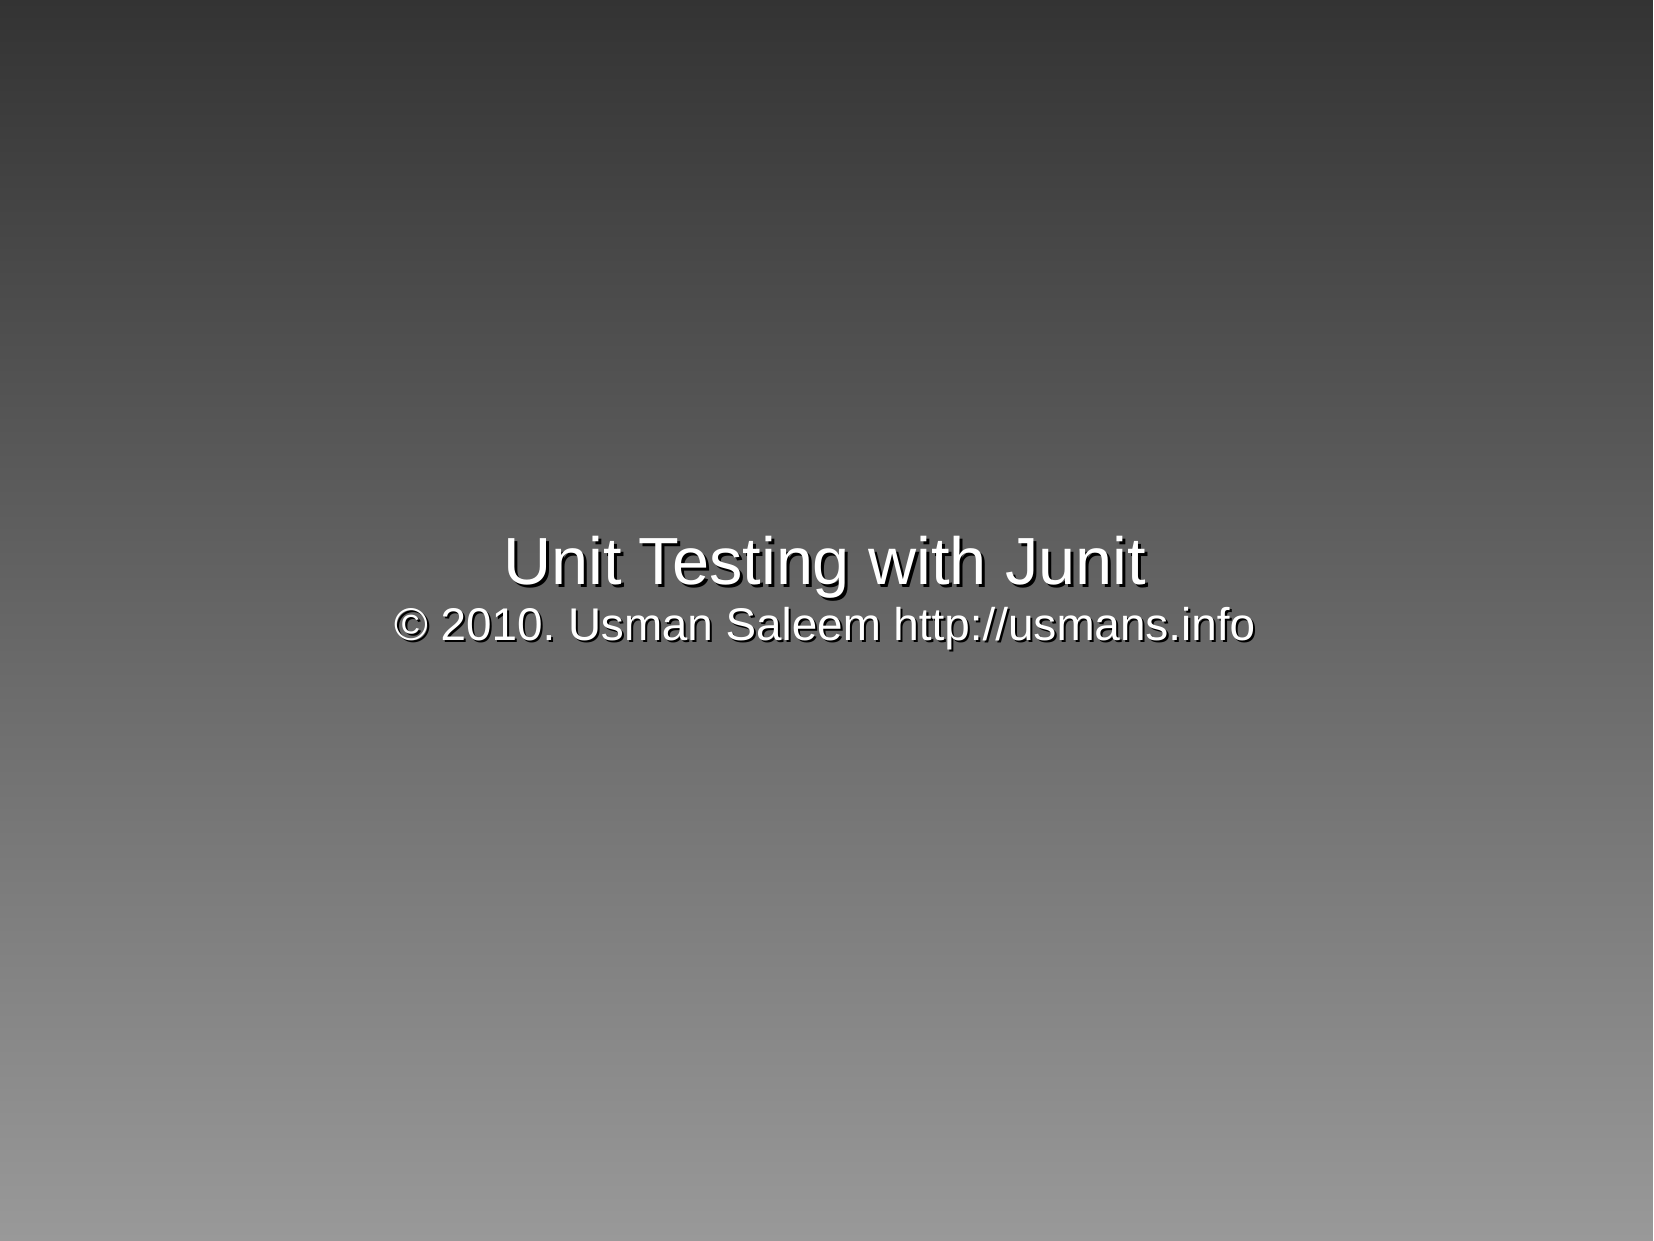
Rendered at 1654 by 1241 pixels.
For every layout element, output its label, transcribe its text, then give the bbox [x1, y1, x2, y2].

subtitle Unit Testing with Junit © 2010. Usman Saleem http://usmans.info [37, 49, 1613, 1126]
